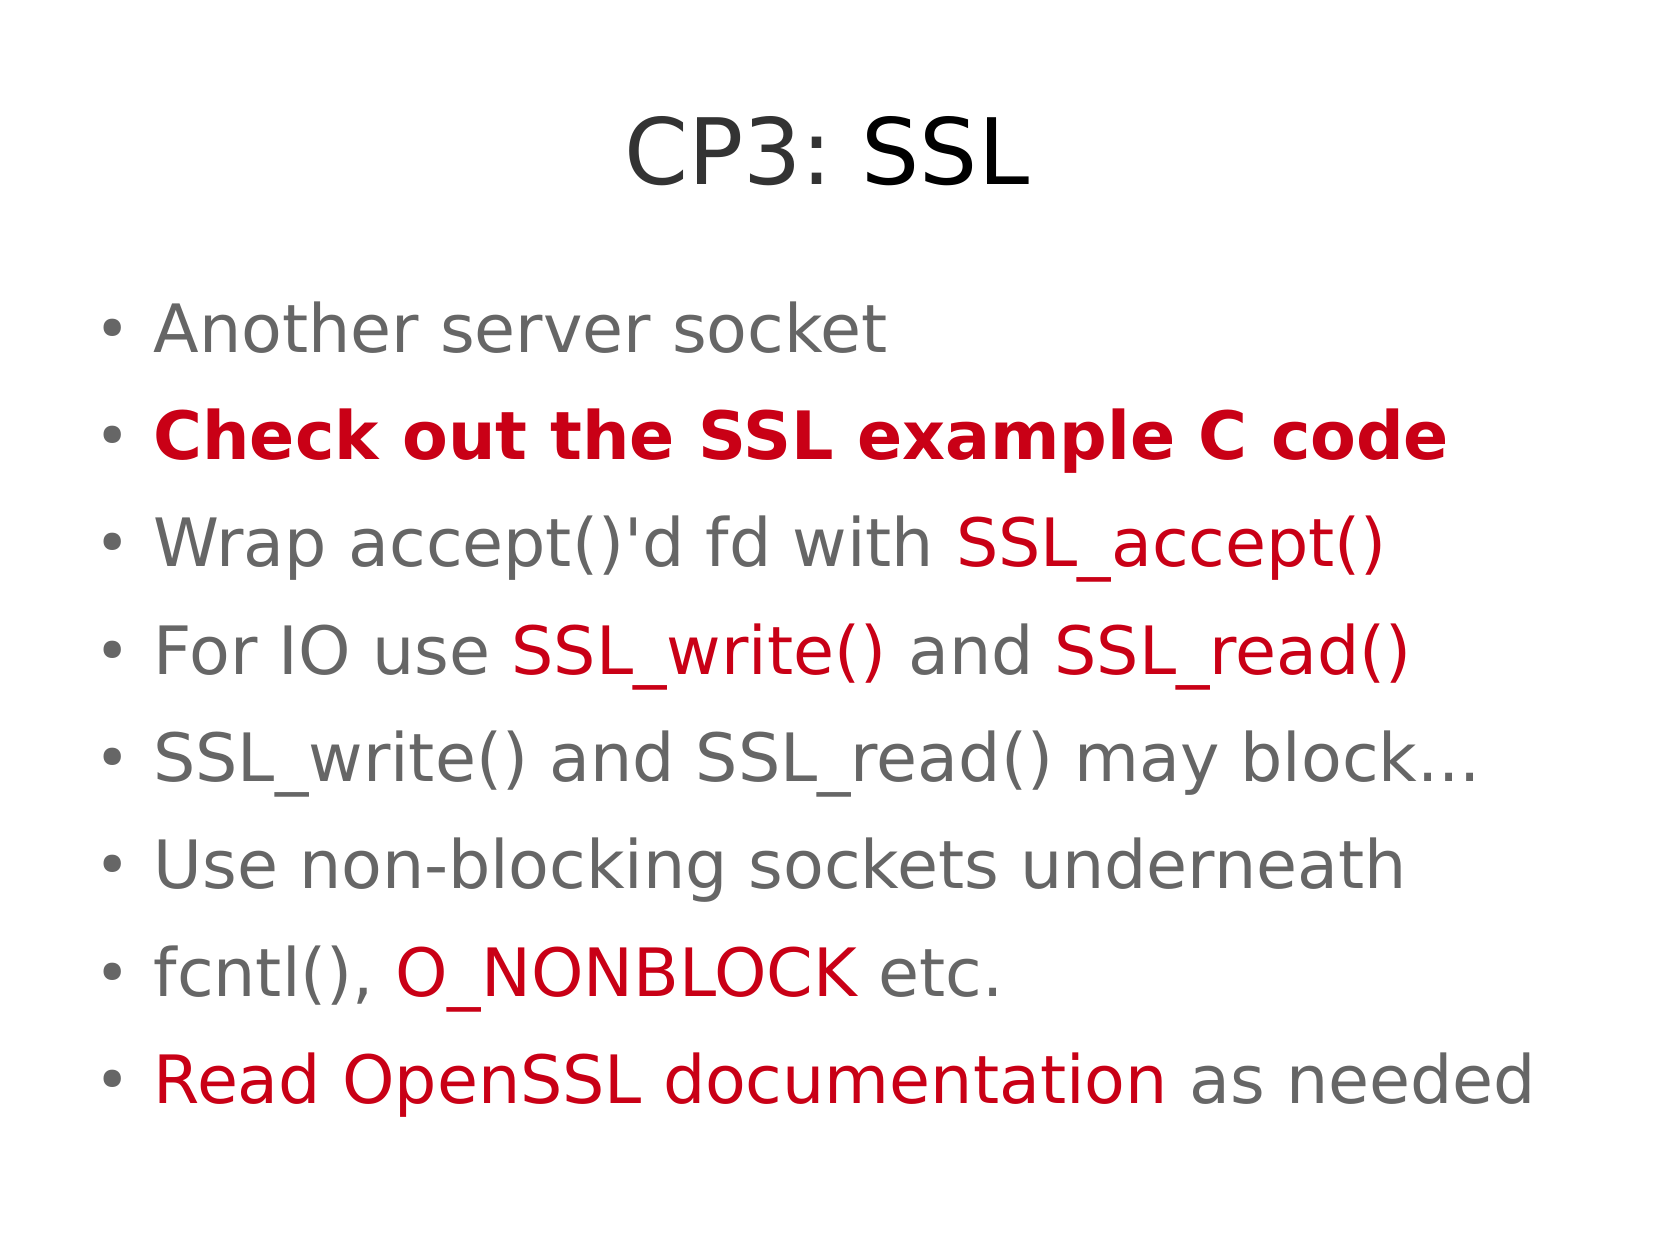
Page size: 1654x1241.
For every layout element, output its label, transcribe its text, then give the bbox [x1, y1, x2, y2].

title CP3: SSL [82, 49, 1571, 257]
list Another server socket Check out the SSL example C code Wrap accept()'d fd with SSL_accept() For IO use SSL_write() and SSL_read() SSL_write() and SSL_read() may block... Use non-blocking sockets underneath fcntl(), O_NONBLOCK etc. Read OpenSSL documentation as needed [82, 290, 1571, 1109]
